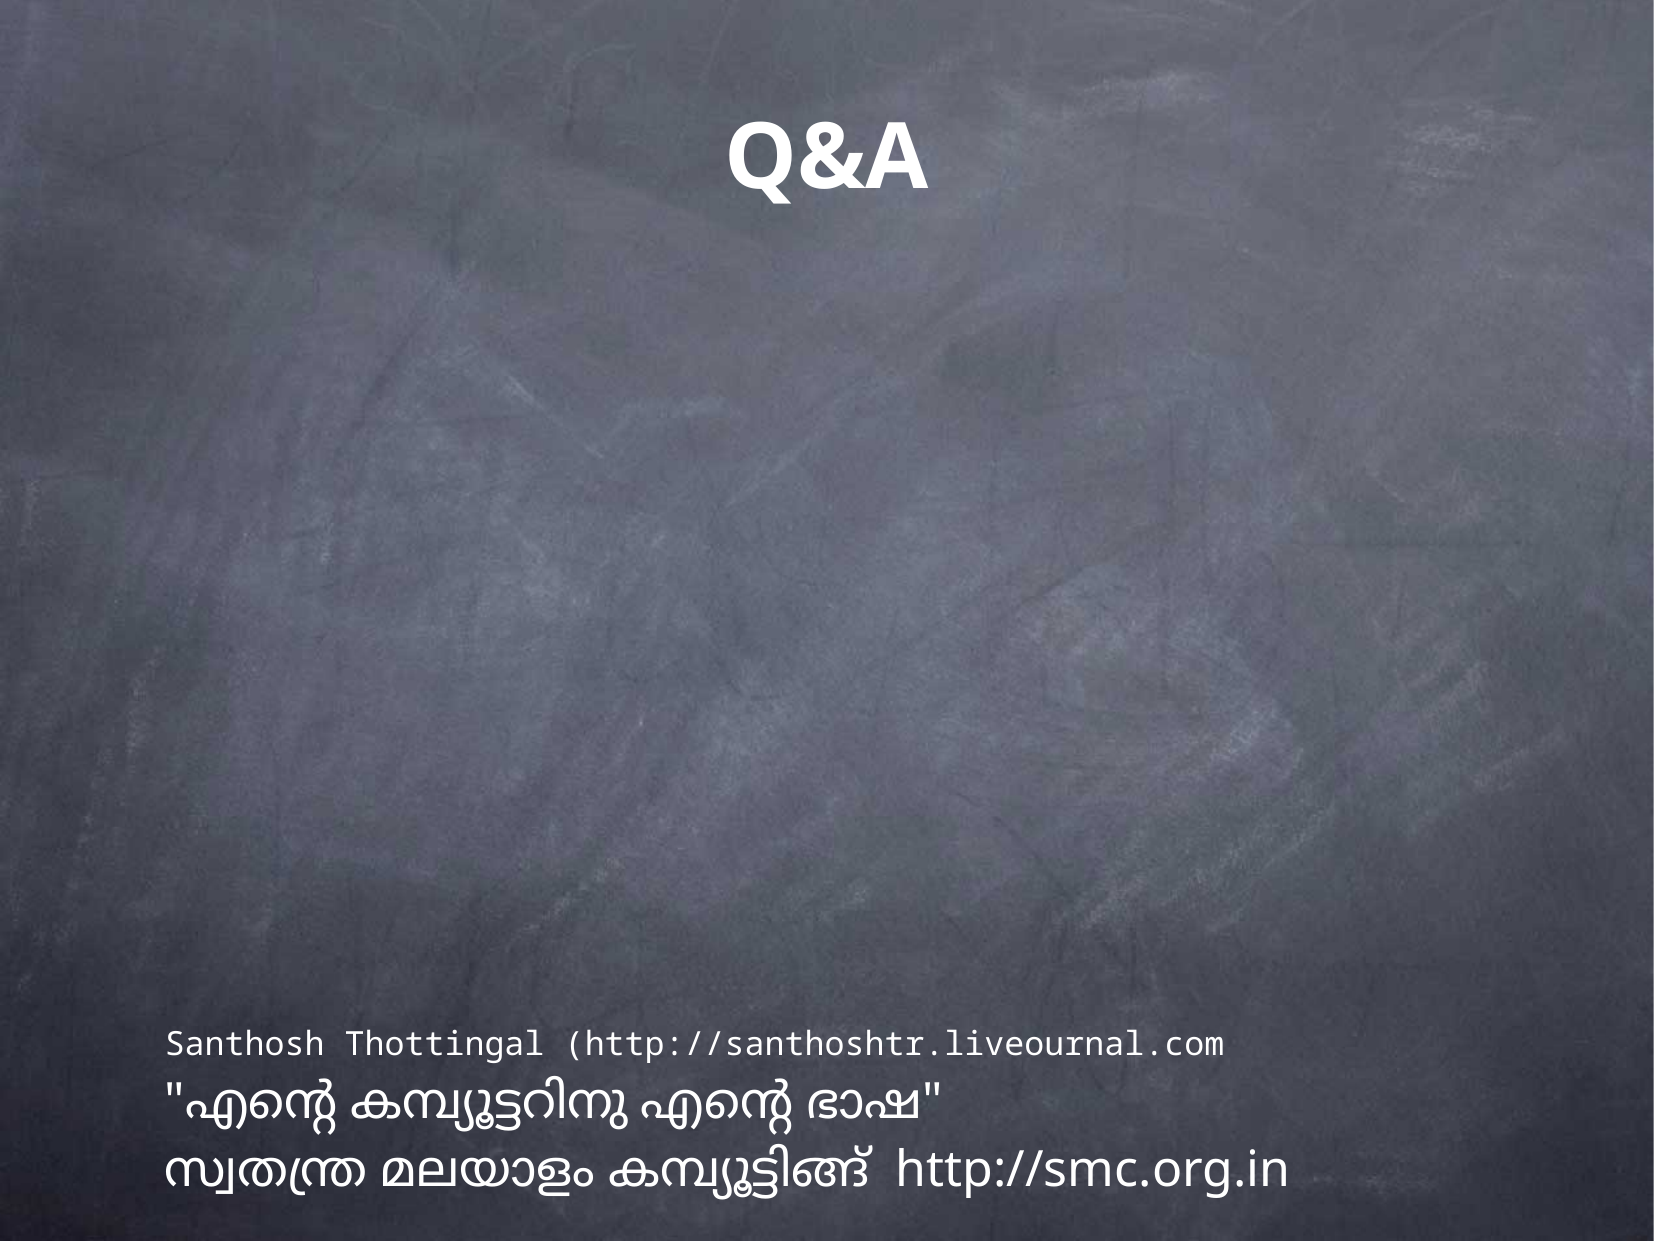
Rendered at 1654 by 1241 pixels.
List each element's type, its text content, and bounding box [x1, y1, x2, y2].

text_box [75, 375, 1538, 713]
title Q&A [82, 56, 1571, 250]
picture [0, 0, 1654, 1241]
text_box Santhosh Thottingal (http://santhoshtr.liveournal.com "എന്റെ കമ്പ്യൂട്ടറിനു എന്റെ ഭാഷ" സ്വതന്ത്ര മലയാളം കമ്പ്യൂട്ടിങ്ങ് http://smc.org.in [150, 1012, 1426, 1241]
